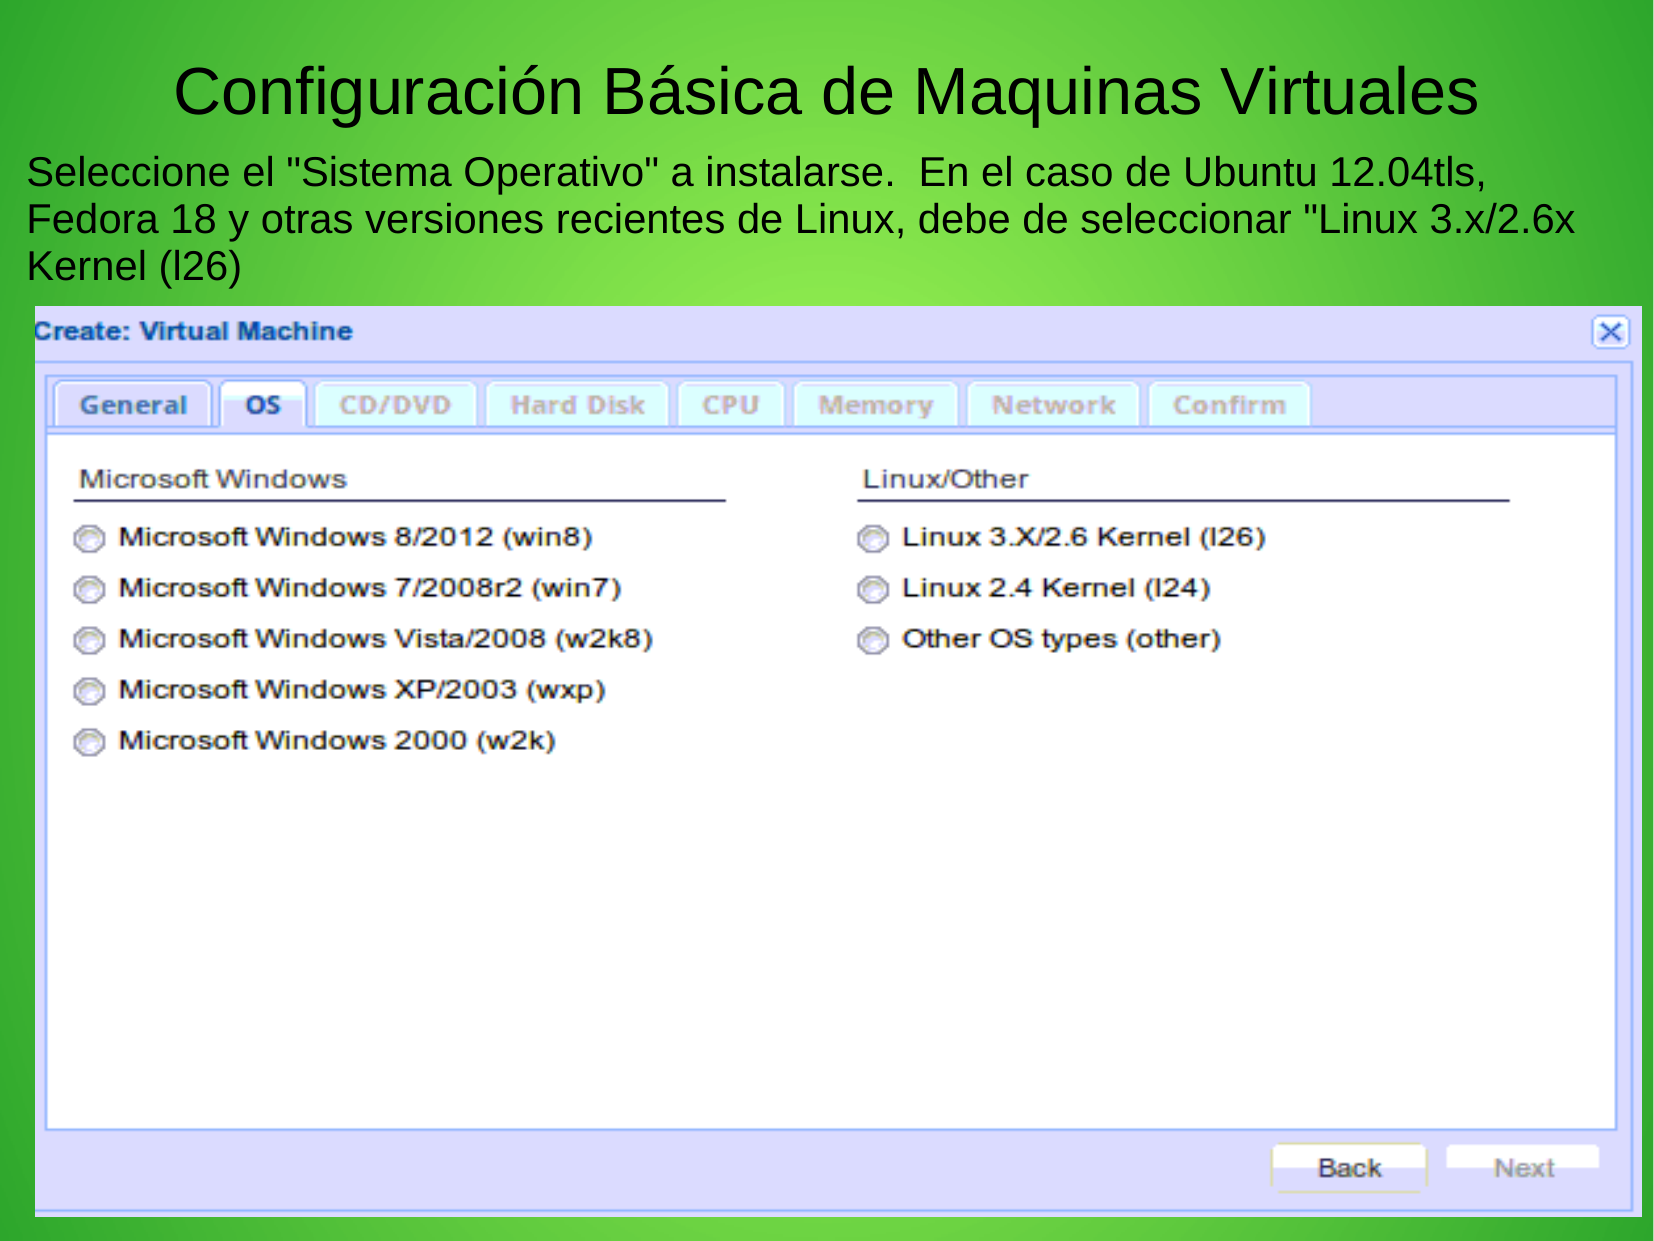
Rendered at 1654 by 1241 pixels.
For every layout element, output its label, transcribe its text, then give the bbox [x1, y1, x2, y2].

text_box Configuración Básica de Maquinas Virtuales [158, 47, 1524, 138]
picture [0, 0, 1654, 1241]
text_box Seleccione el "Sistema Operativo" a instalarse. En el caso de Ubuntu 12.04tls, Fedora 18 y otras versiones recientes de Linux, debe de seleccionar "Linux 3.x/2.6x Kernel (l26) [11, 141, 1642, 308]
